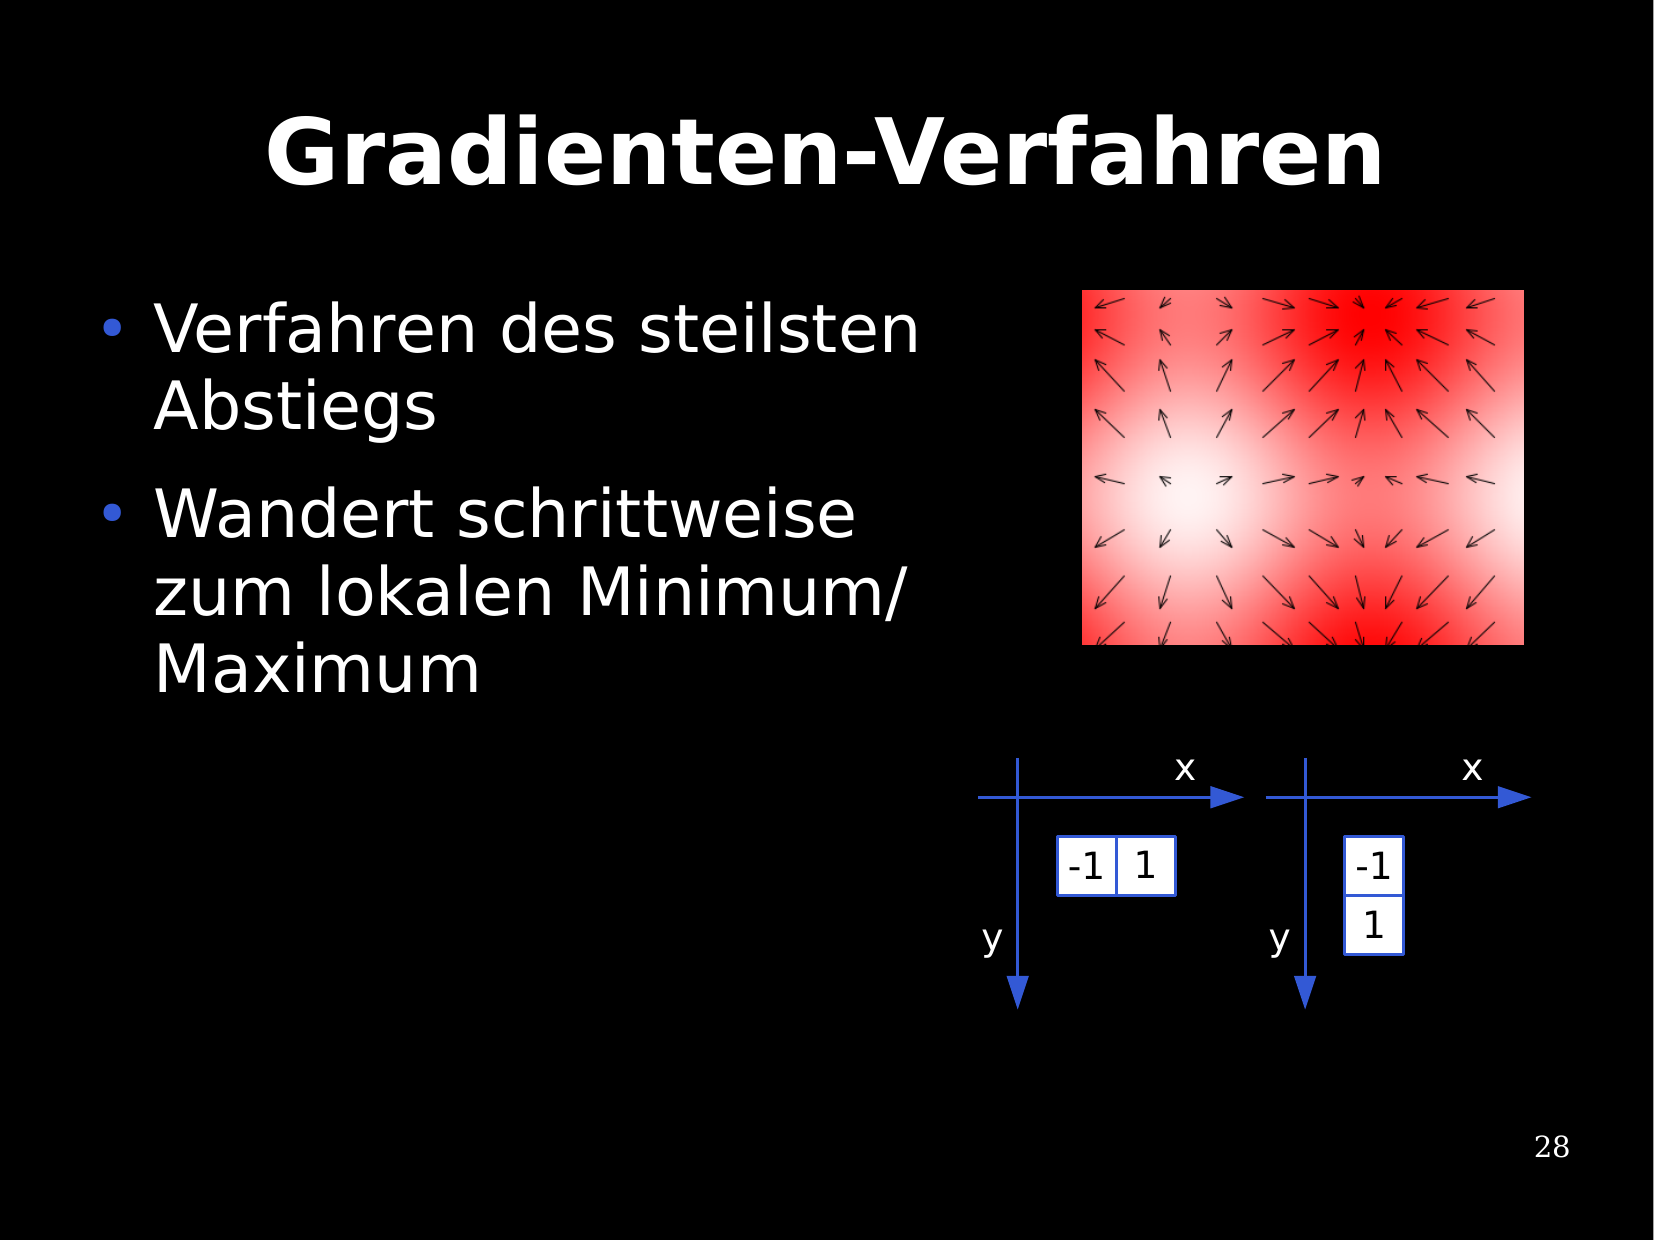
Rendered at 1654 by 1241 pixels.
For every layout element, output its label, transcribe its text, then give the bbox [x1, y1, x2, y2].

text_box 1 [1116, 836, 1176, 896]
text_box 1 [1344, 895, 1404, 955]
title Gradienten-Verfahren [82, 49, 1571, 257]
text_box y [1253, 908, 1333, 967]
picture [1082, 290, 1524, 645]
text_box -1 [1057, 836, 1116, 896]
text_box y [966, 908, 1046, 967]
list Verfahren des steilsten Abstiegs Wandert schrittweise zum lokalen Minimum/ Maximum [82, 290, 1538, 1010]
text_box x [1446, 738, 1526, 797]
text_box x [1159, 738, 1239, 797]
text_box -1 [1344, 836, 1404, 895]
